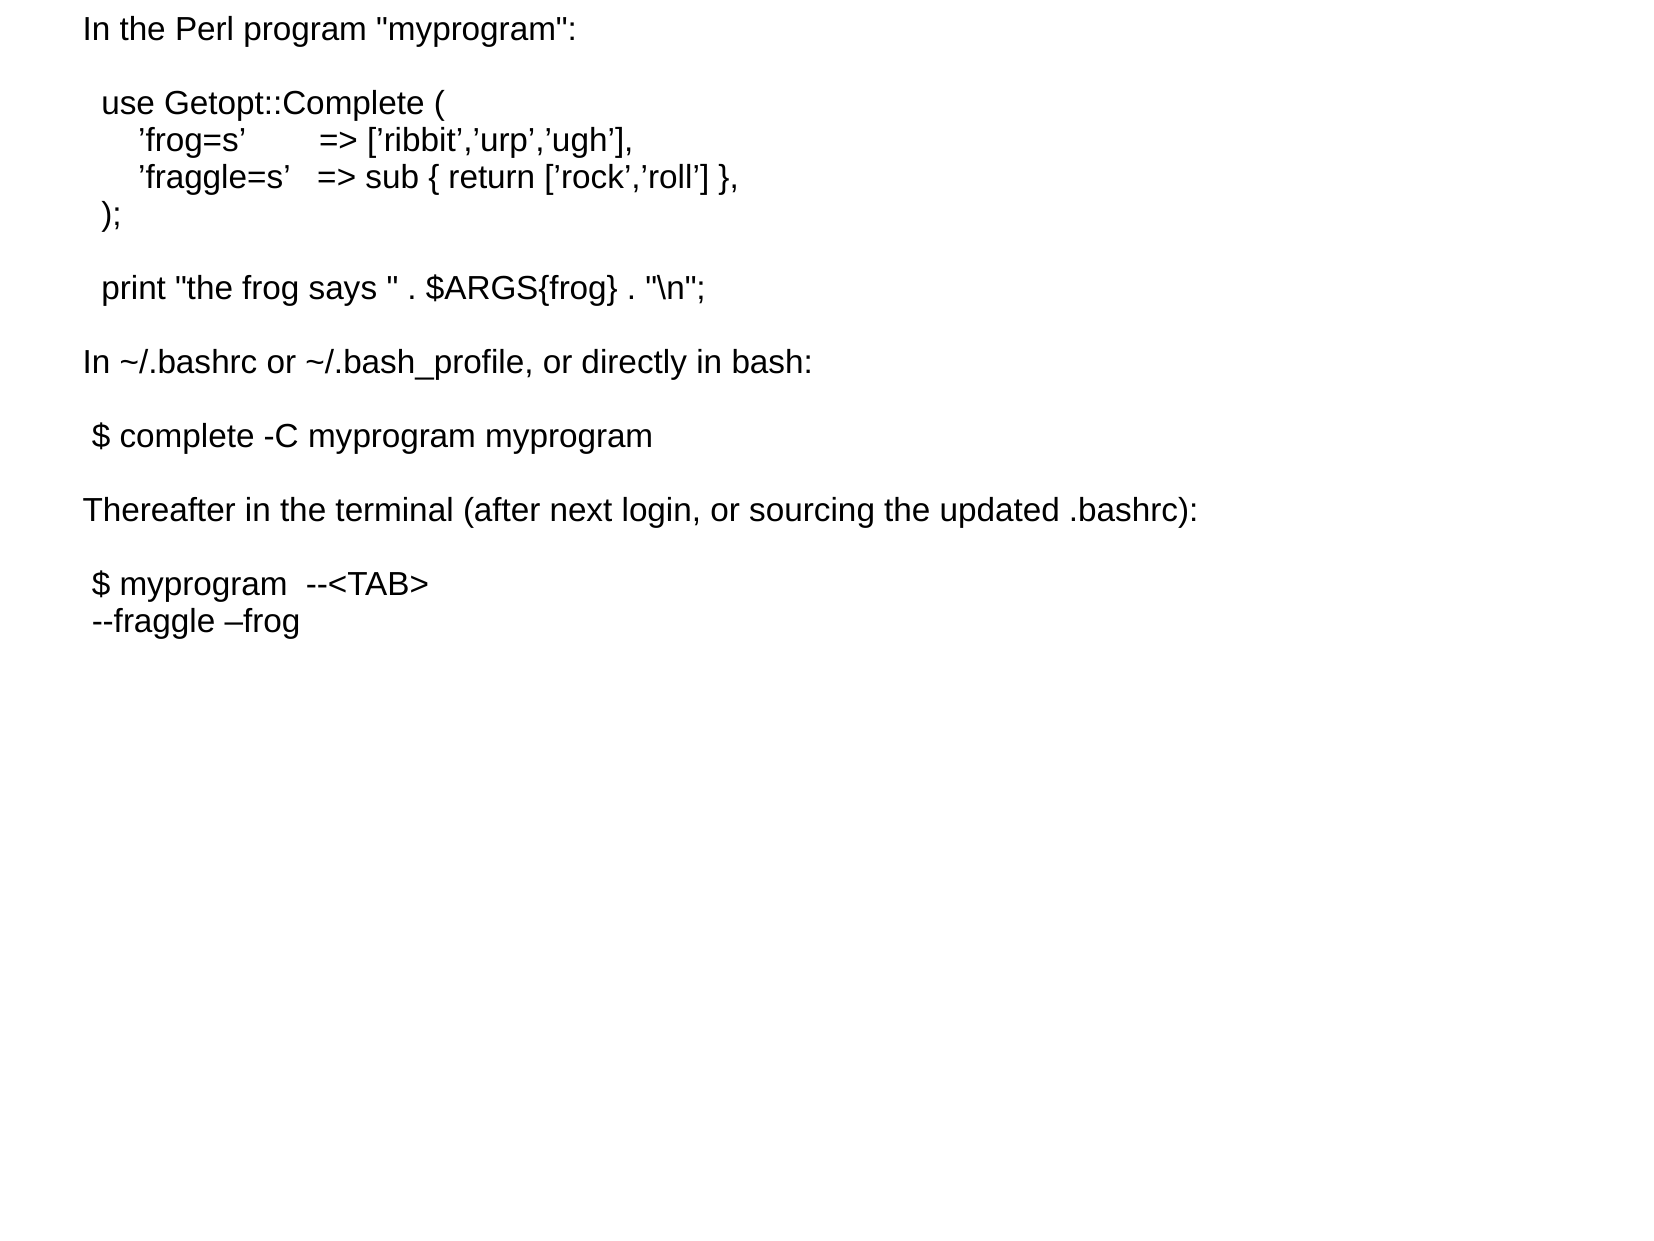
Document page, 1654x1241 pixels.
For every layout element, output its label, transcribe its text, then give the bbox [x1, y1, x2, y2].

subtitle In the Perl program "myprogram": use Getopt::Complete ( ’frog=s’ => [’ribbit’,’urp’,’ugh’], ’fraggle=s’ => sub { return [’rock’,’roll’] }, ); print "the frog says " . $ARGS{frog} . "\n"; In ~/.bashrc or ~/.bash_profile, or directly in bash: $ complete ‐C myprogram myprogram Thereafter in the terminal (after next login, or sourcing the updated .bashrc): $ myprogram --<TAB> --fraggle –frog [82, 10, 1571, 1070]
